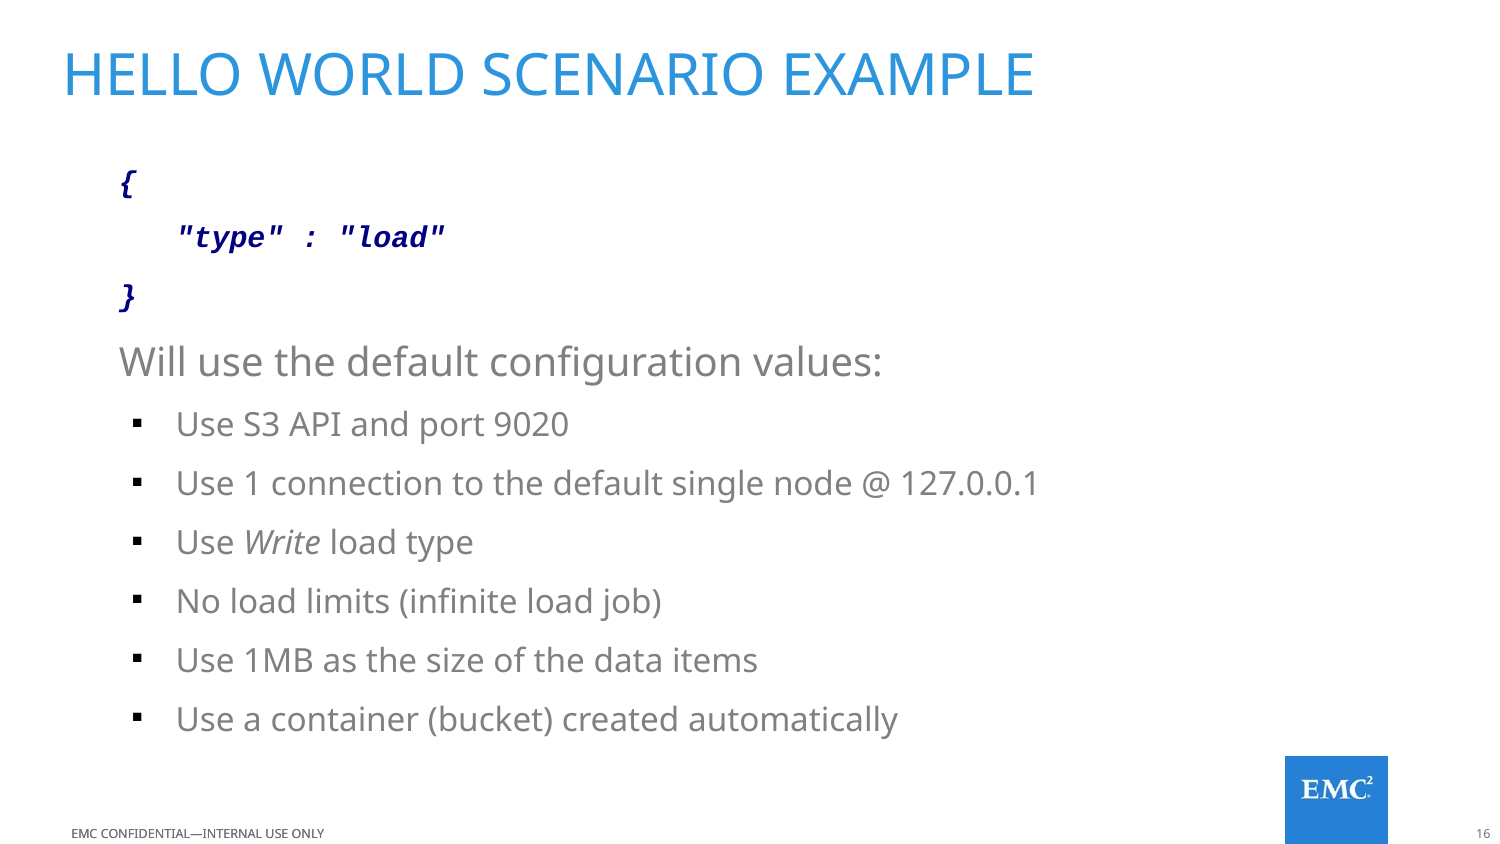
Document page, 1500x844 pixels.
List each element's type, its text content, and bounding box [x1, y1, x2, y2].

list { "type" : "load" } Will use the default configuration values: Use S3 API and port 9020 Use 1 connection to the default single node @ 127.0.0.1 Use Write load type No load limits (infinite load job) Use 1MB as the size of the data items Use a container (bucket) created automatically [62, 162, 1450, 745]
title Hello world scenario example [62, 37, 1450, 108]
picture [1285, 756, 1388, 844]
